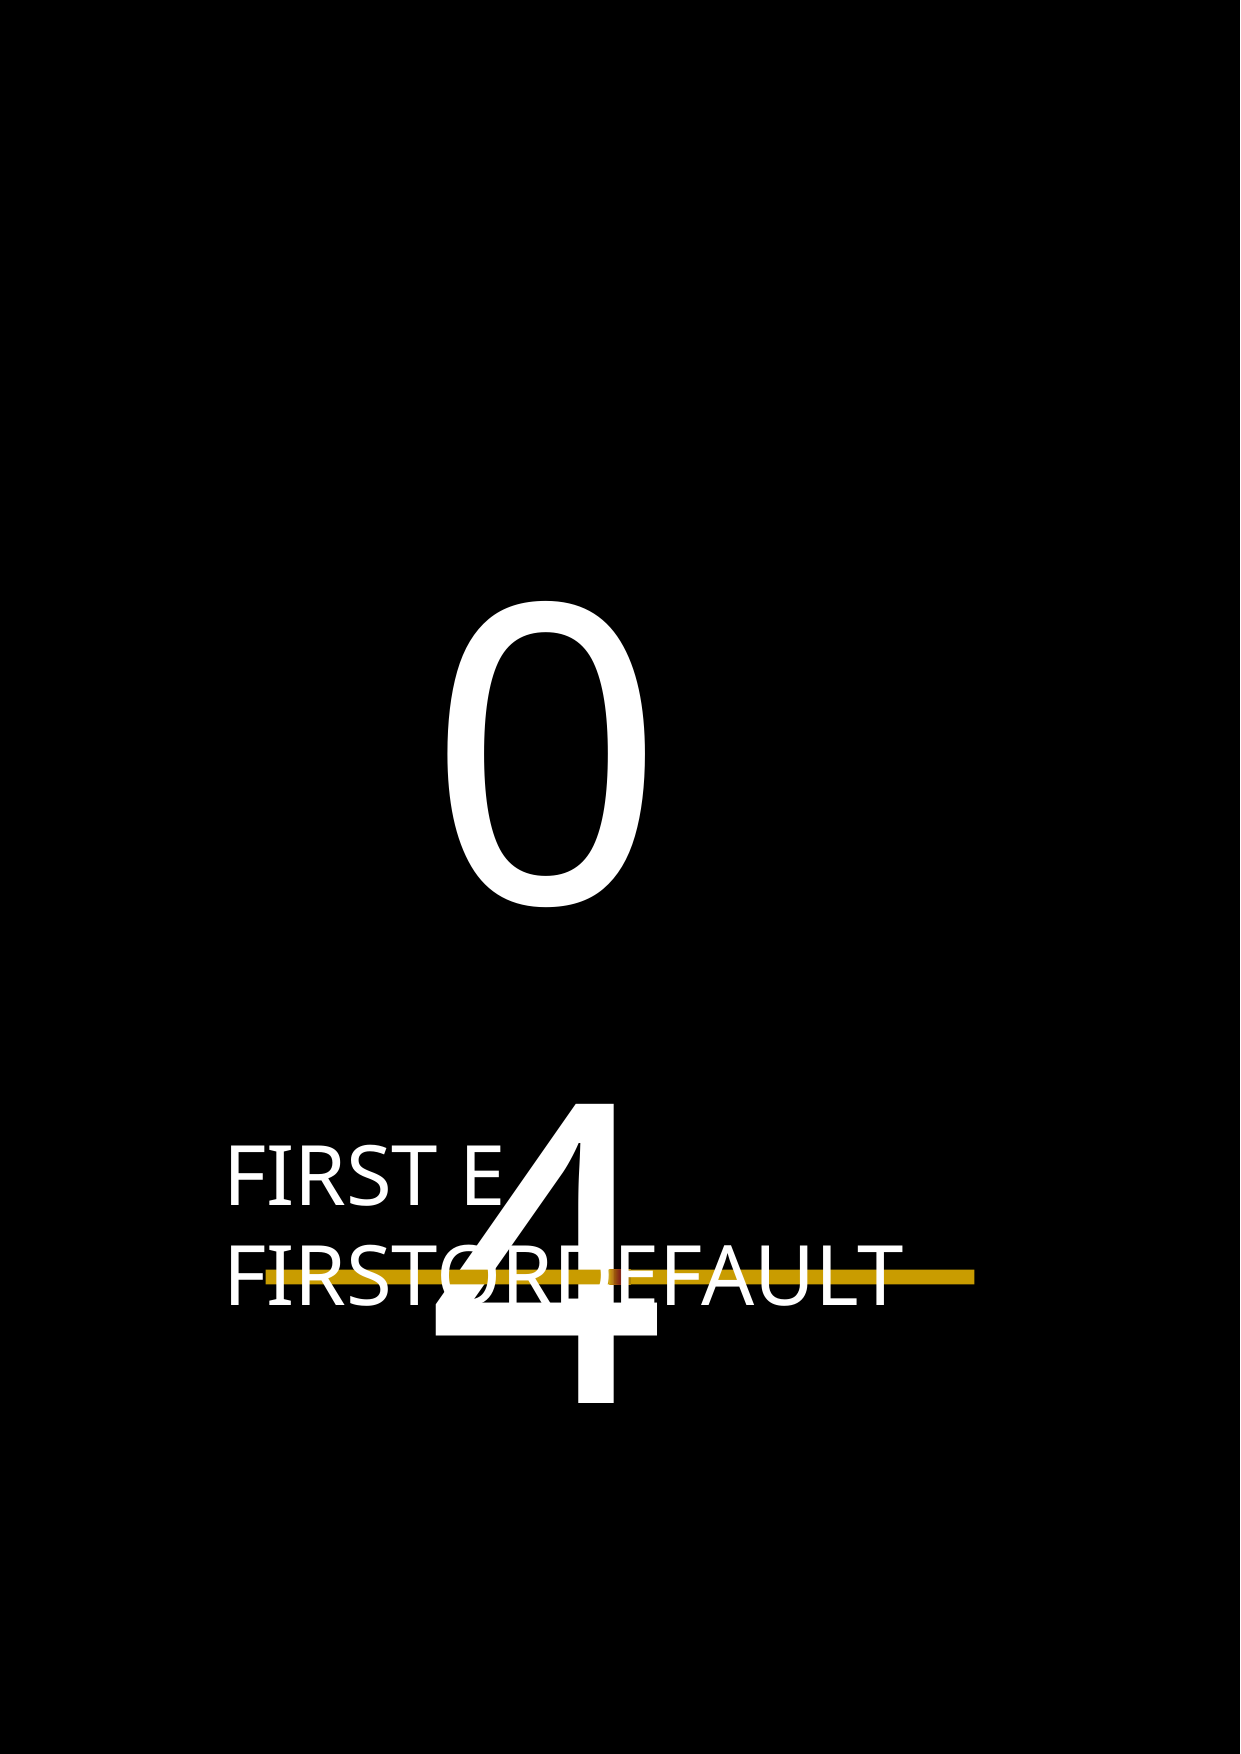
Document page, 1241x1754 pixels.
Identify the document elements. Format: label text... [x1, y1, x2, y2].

text_box FIRST E FIRSTORDEFAULT [223, 1122, 1017, 1313]
text_box 04 [427, 487, 860, 1045]
